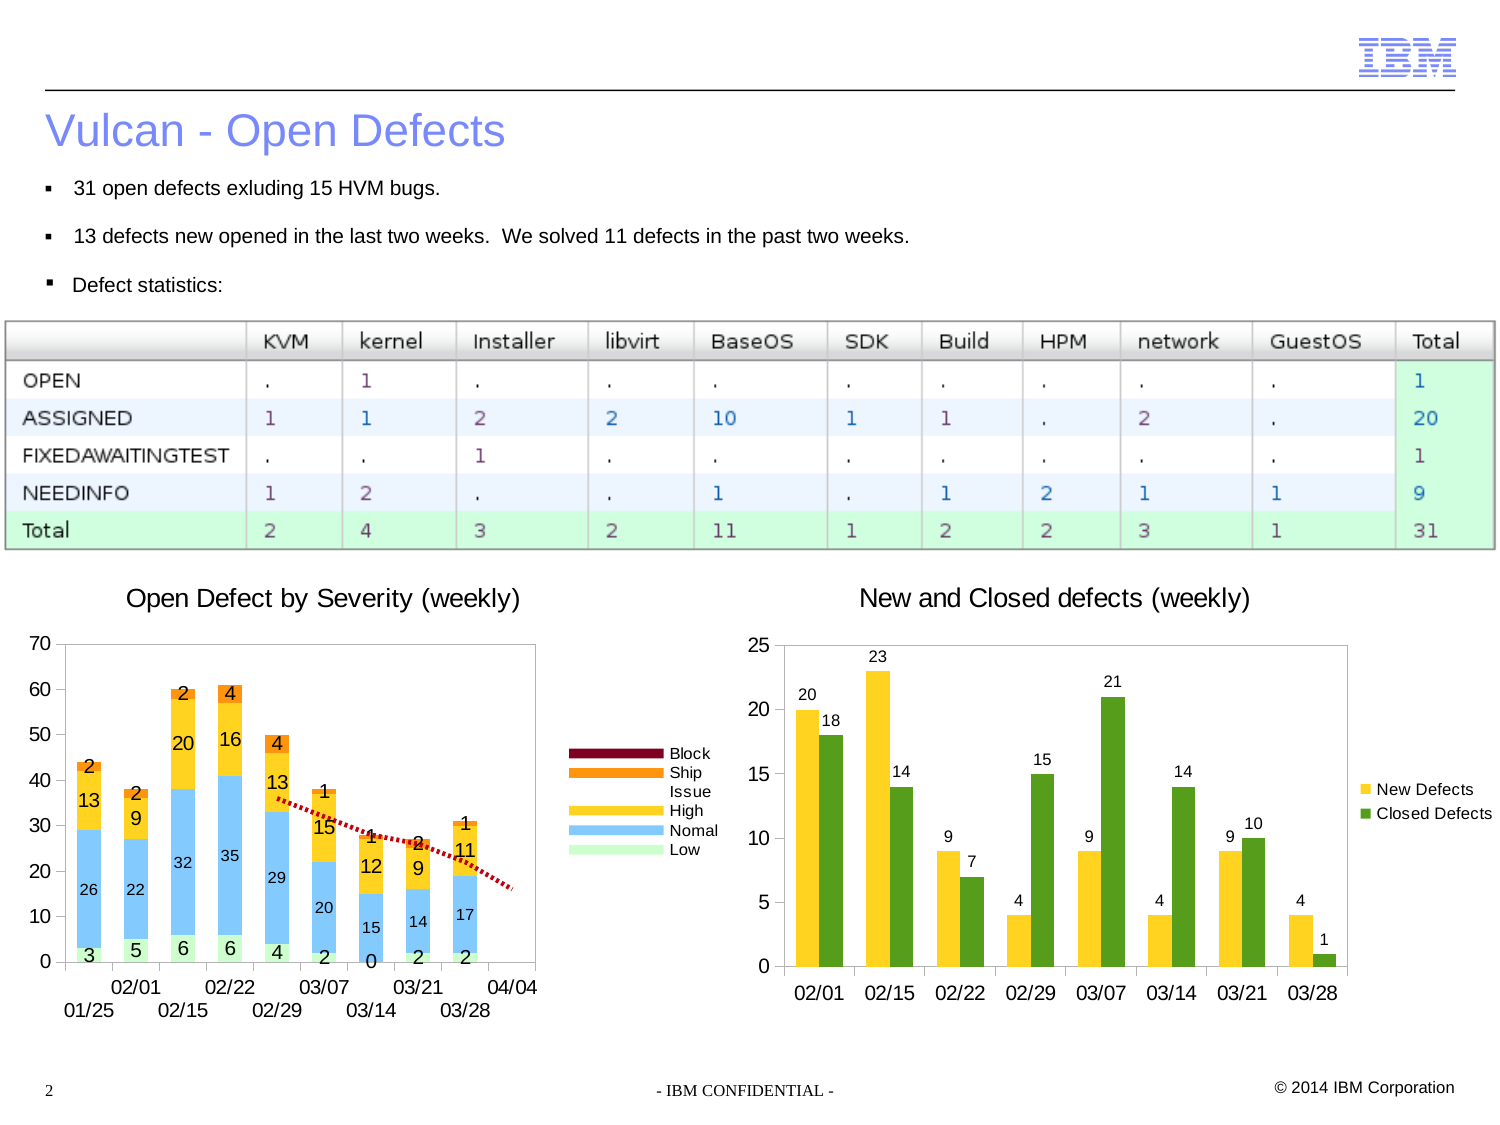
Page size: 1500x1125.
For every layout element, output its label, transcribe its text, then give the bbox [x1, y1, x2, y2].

picture [1359, 37, 1456, 77]
list 31 open defects exluding 15 HVM bugs. 13 defects new opened in the last two weeks. We solved 11 defects in the past two weeks. Defect statistics: [30, 169, 1430, 307]
chart [5, 562, 1500, 1038]
picture [0, 316, 1500, 556]
title Vulcan - Open Defects [30, 97, 1456, 203]
